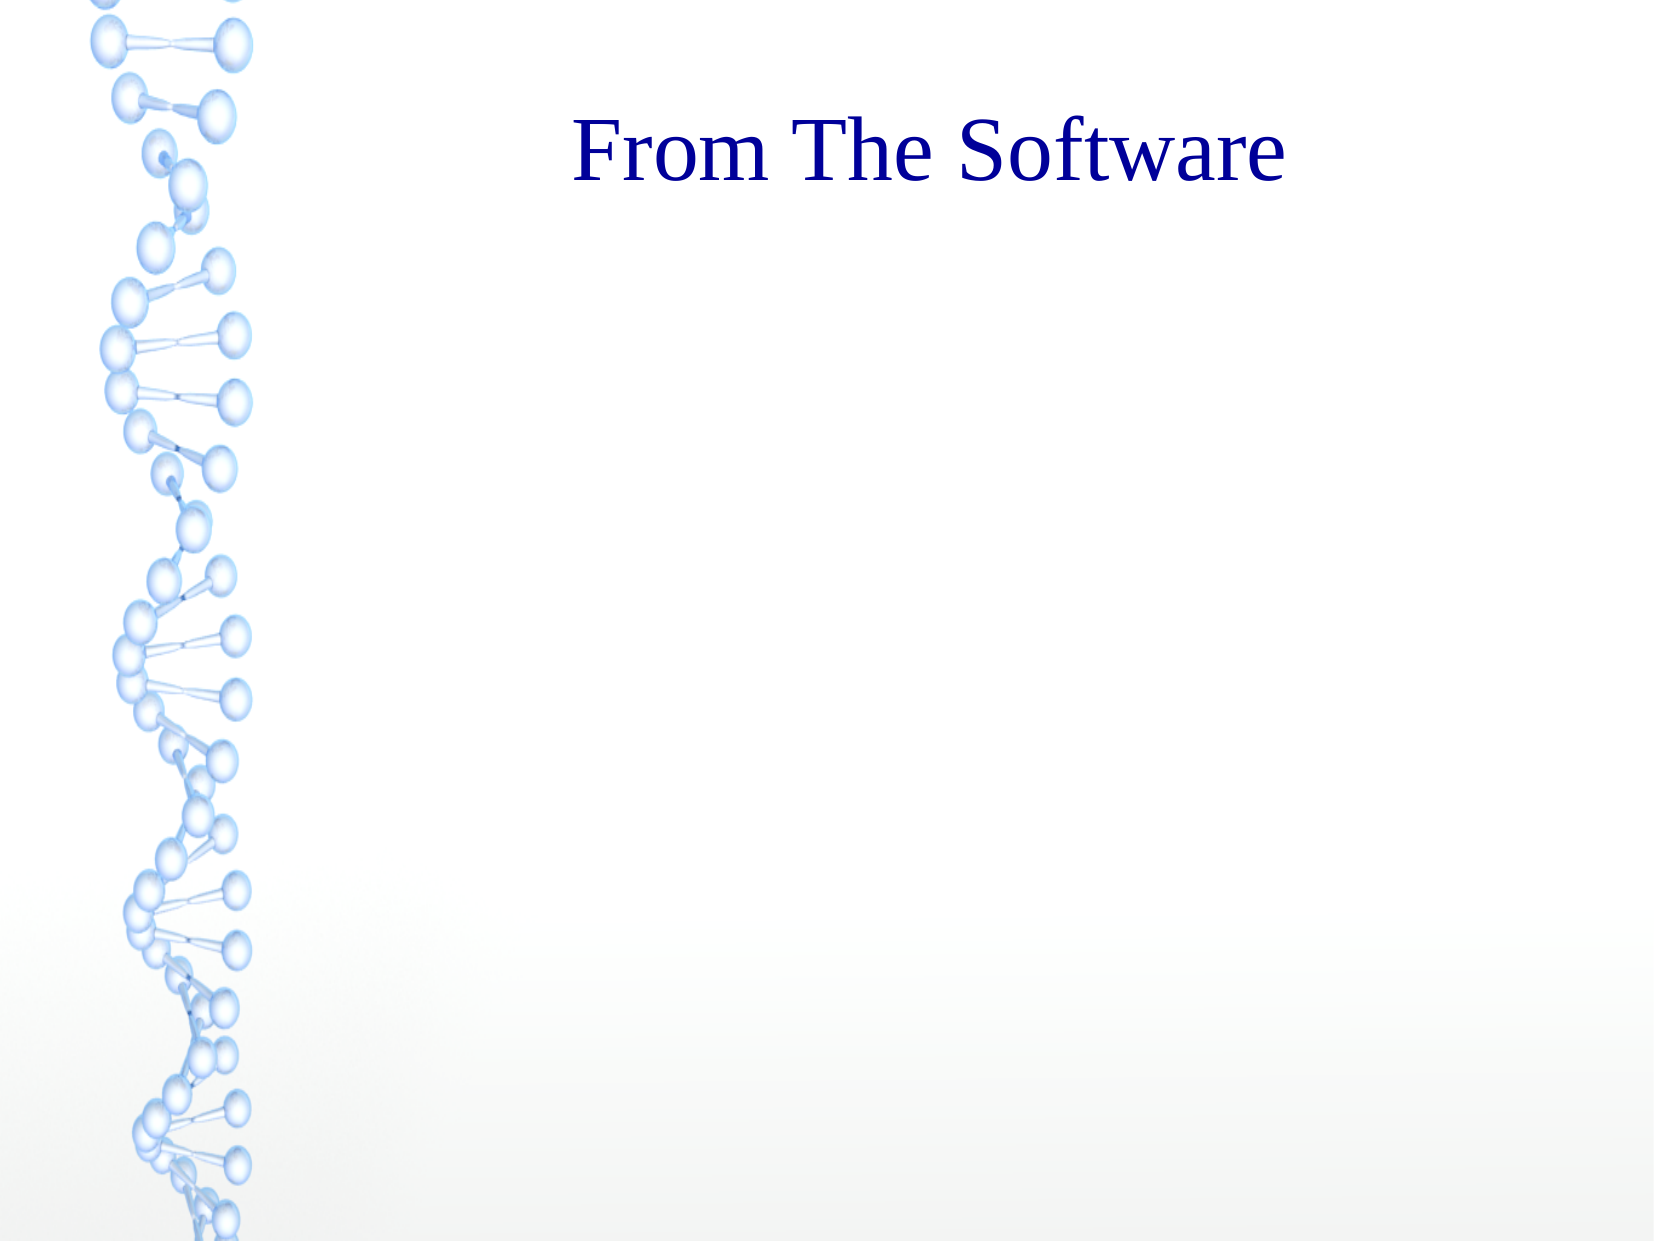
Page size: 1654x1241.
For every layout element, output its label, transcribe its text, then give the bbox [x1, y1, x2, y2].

title From The Software [265, 47, 1595, 252]
picture [0, 0, 1654, 1241]
